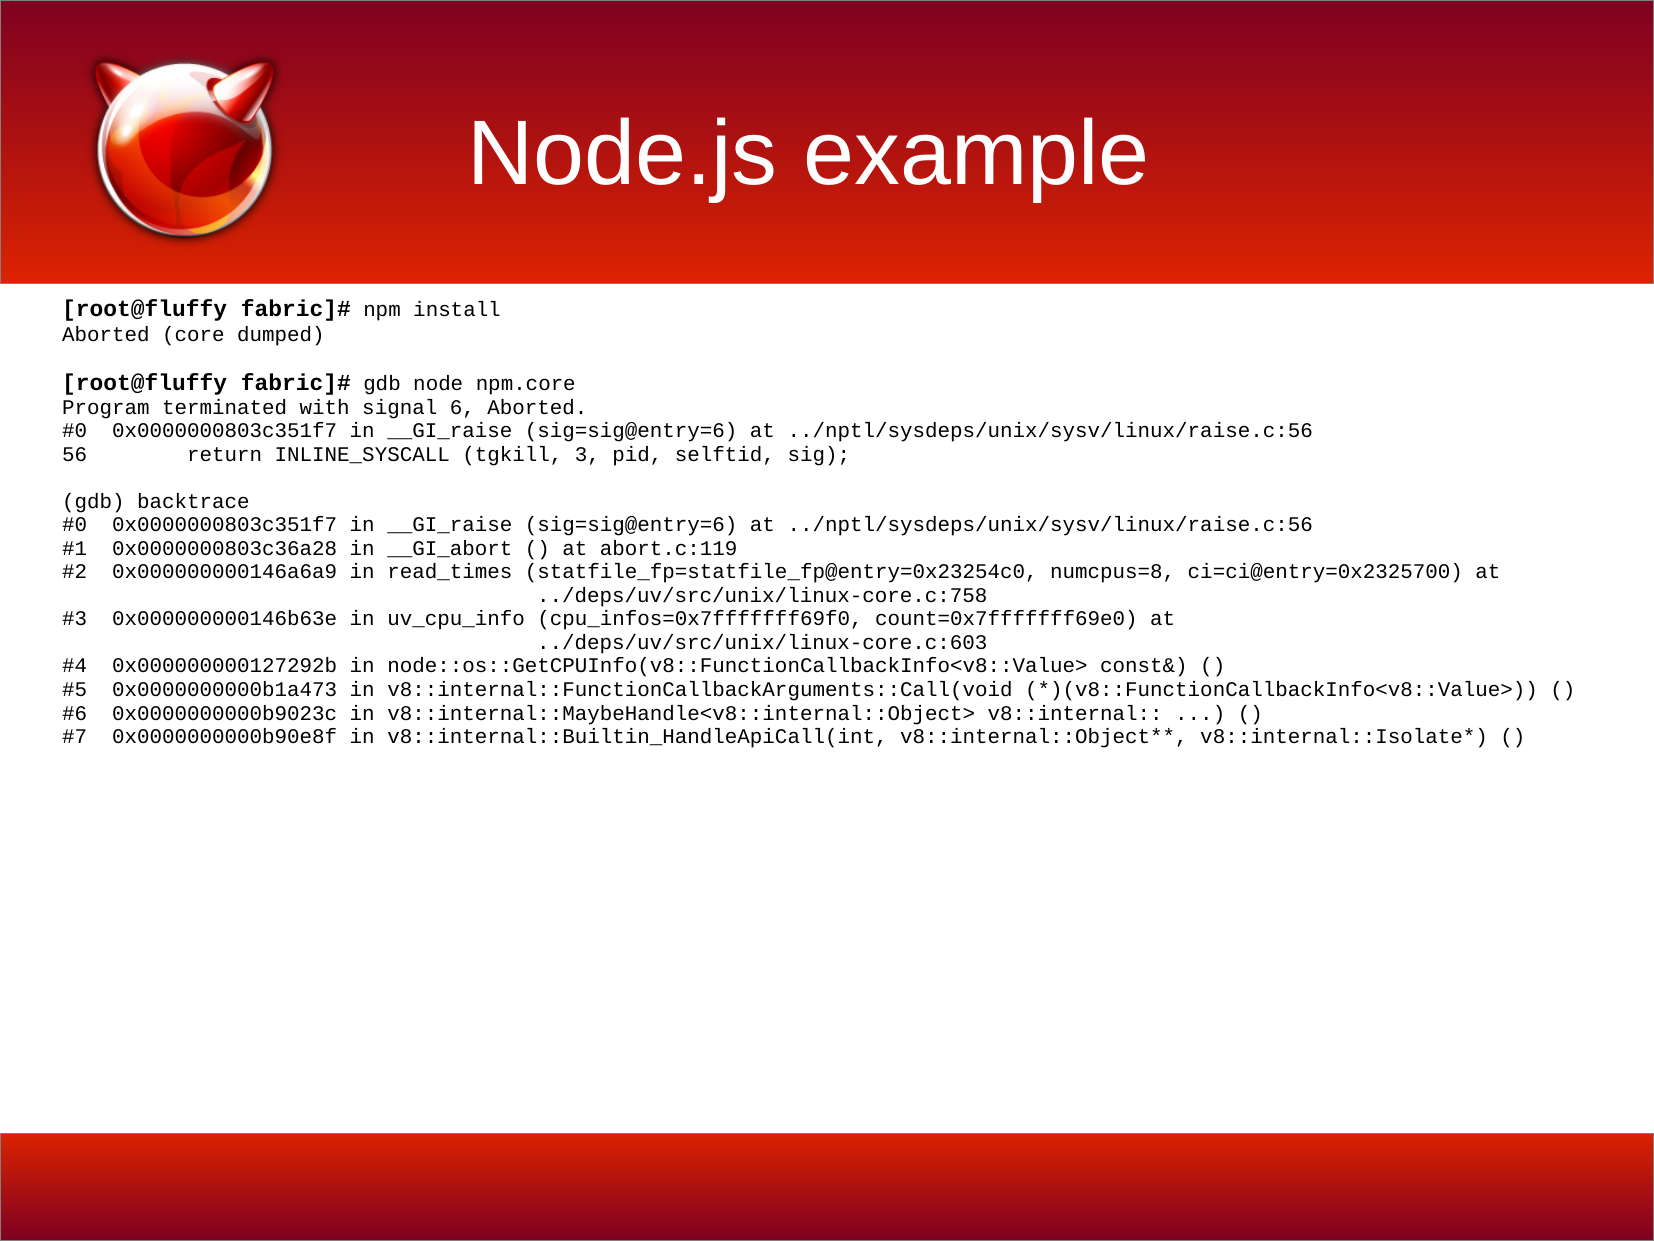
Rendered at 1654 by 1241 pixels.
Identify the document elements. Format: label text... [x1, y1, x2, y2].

title Node.js example [82, 49, 1536, 257]
text_box [root@fluffy fabric]# npm install Aborted (core dumped) [root@fluffy fabric]# gdb node npm.core Program terminated with signal 6, Aborted. #0 0x0000000803c351f7 in __GI_raise (sig=sig@entry=6) at ../nptl/sysdeps/unix/sysv/linux/raise.c:56 56 return INLINE_SYSCALL (tgkill, 3, pid, selftid, sig); (gdb) backtrace #0 0x0000000803c351f7 in __GI_raise (sig=sig@entry=6) at ../nptl/sysdeps/unix/sysv/linux/raise.c:56 #1 0x0000000803c36a28 in __GI_abort () at abort.c:119 #2 0x000000000146a6a9 in read_times (statfile_fp=statfile_fp@entry=0x23254c0, numcpus=8, ci=ci@entry=0x2325700) at ../deps/uv/src/unix/linux-core.c:758 #3 0x000000000146b63e in uv_cpu_info (cpu_infos=0x7fffffff69f0, count=0x7fffffff69e0) at ../deps/uv/src/unix/linux-core.c:603 #4 0x000000000127292b in node::os::GetCPUInfo(v8::FunctionCallbackInfo<v8::Value> const&) () #5 0x0000000000b1a473 in v8::internal::FunctionCallbackArguments::Call(void (*)(v8::FunctionCallbackInfo<v8::Value>)) () #6 0x0000000000b9023c in v8::internal::MaybeHandle<v8::internal::Object> v8::internal:: ...) () #7 0x0000000000b90e8f in v8::internal::Builtin_HandleApiCall(int, v8::internal::Object**, v8::internal::Isolate*) () [47, 290, 1607, 839]
